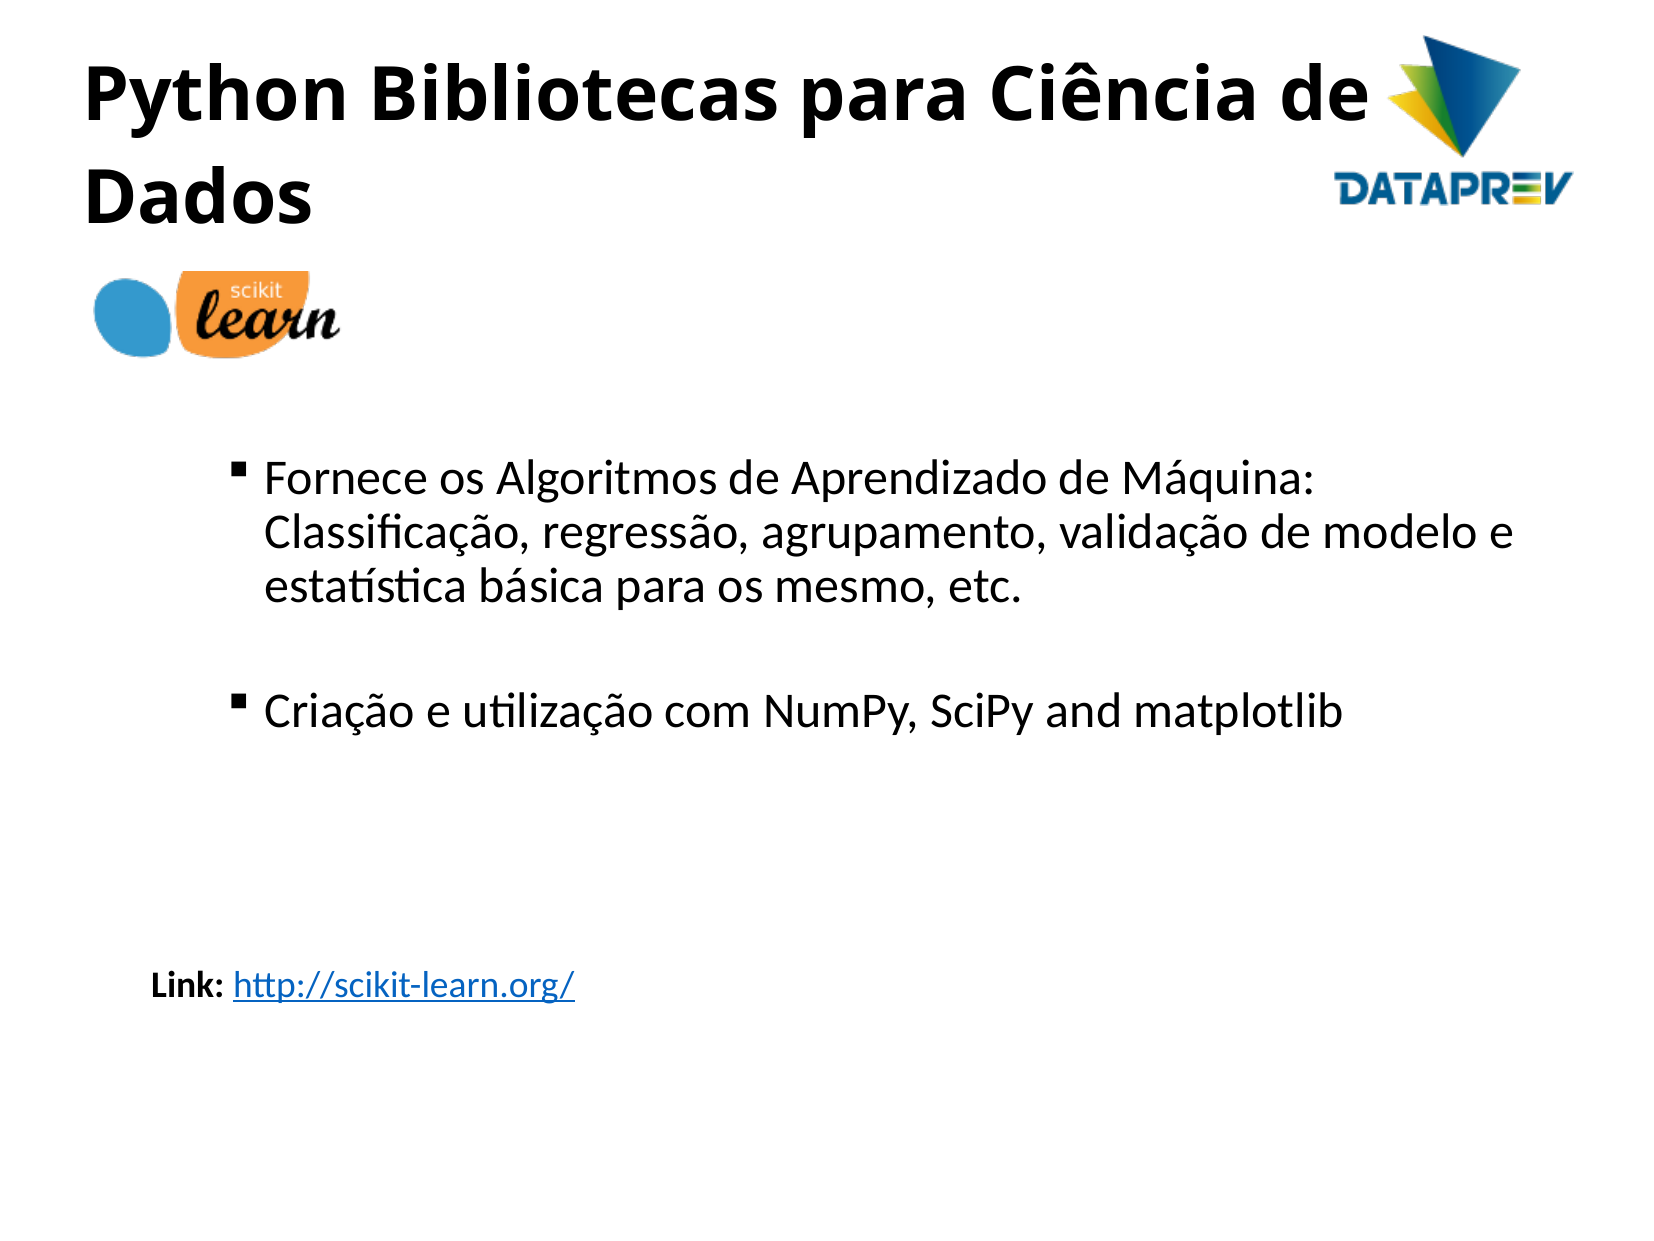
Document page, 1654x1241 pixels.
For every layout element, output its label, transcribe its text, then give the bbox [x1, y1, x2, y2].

title Python Bibliotecas para Ciência de Dados [82, 49, 1429, 237]
text_box Fornece os Algoritmos de Aprendizado de Máquina: Classificação, regressão, agrupamento, validação de modelo e estatística básica para os mesmo, etc. Criação e utilização com NumPy, SciPy and matplotlib [137, 299, 1548, 1014]
picture [1334, 35, 1574, 206]
picture [92, 271, 343, 363]
